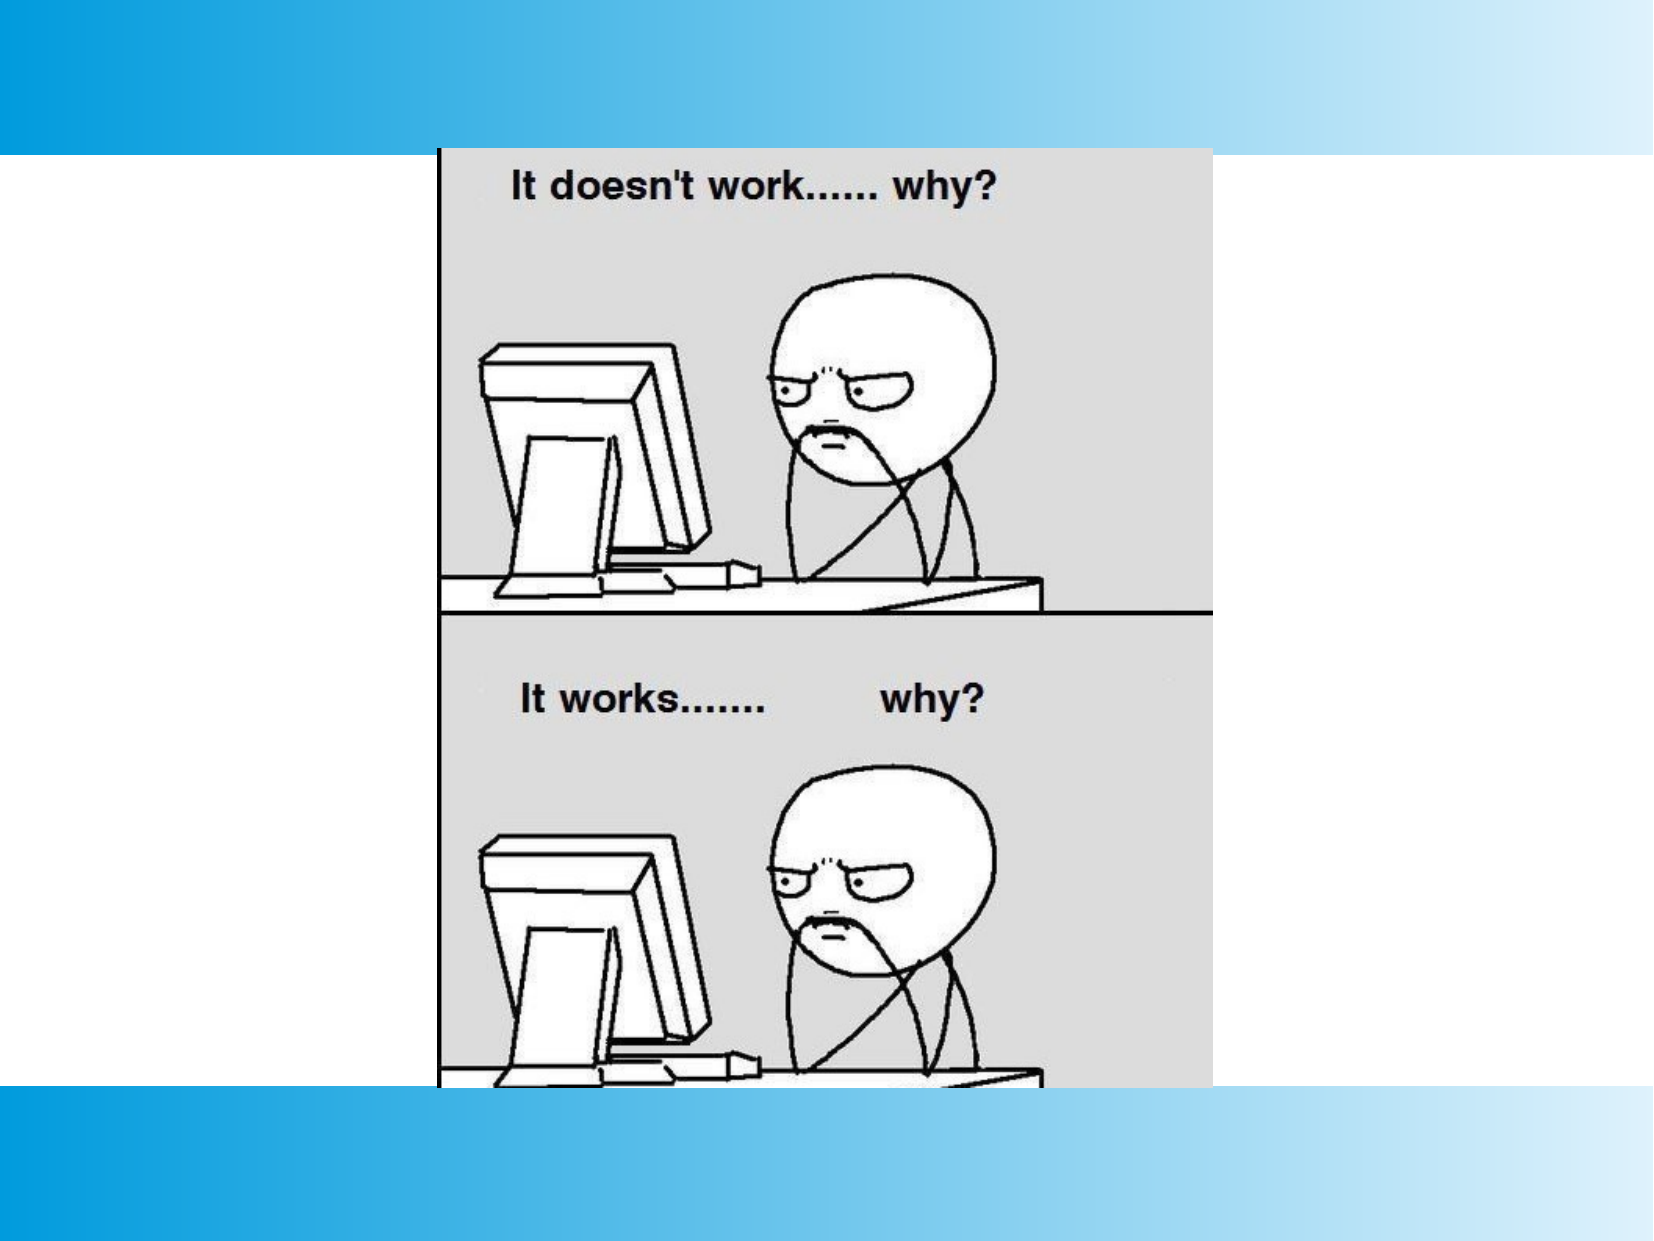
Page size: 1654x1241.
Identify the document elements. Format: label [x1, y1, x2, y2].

picture [437, 148, 1213, 1088]
